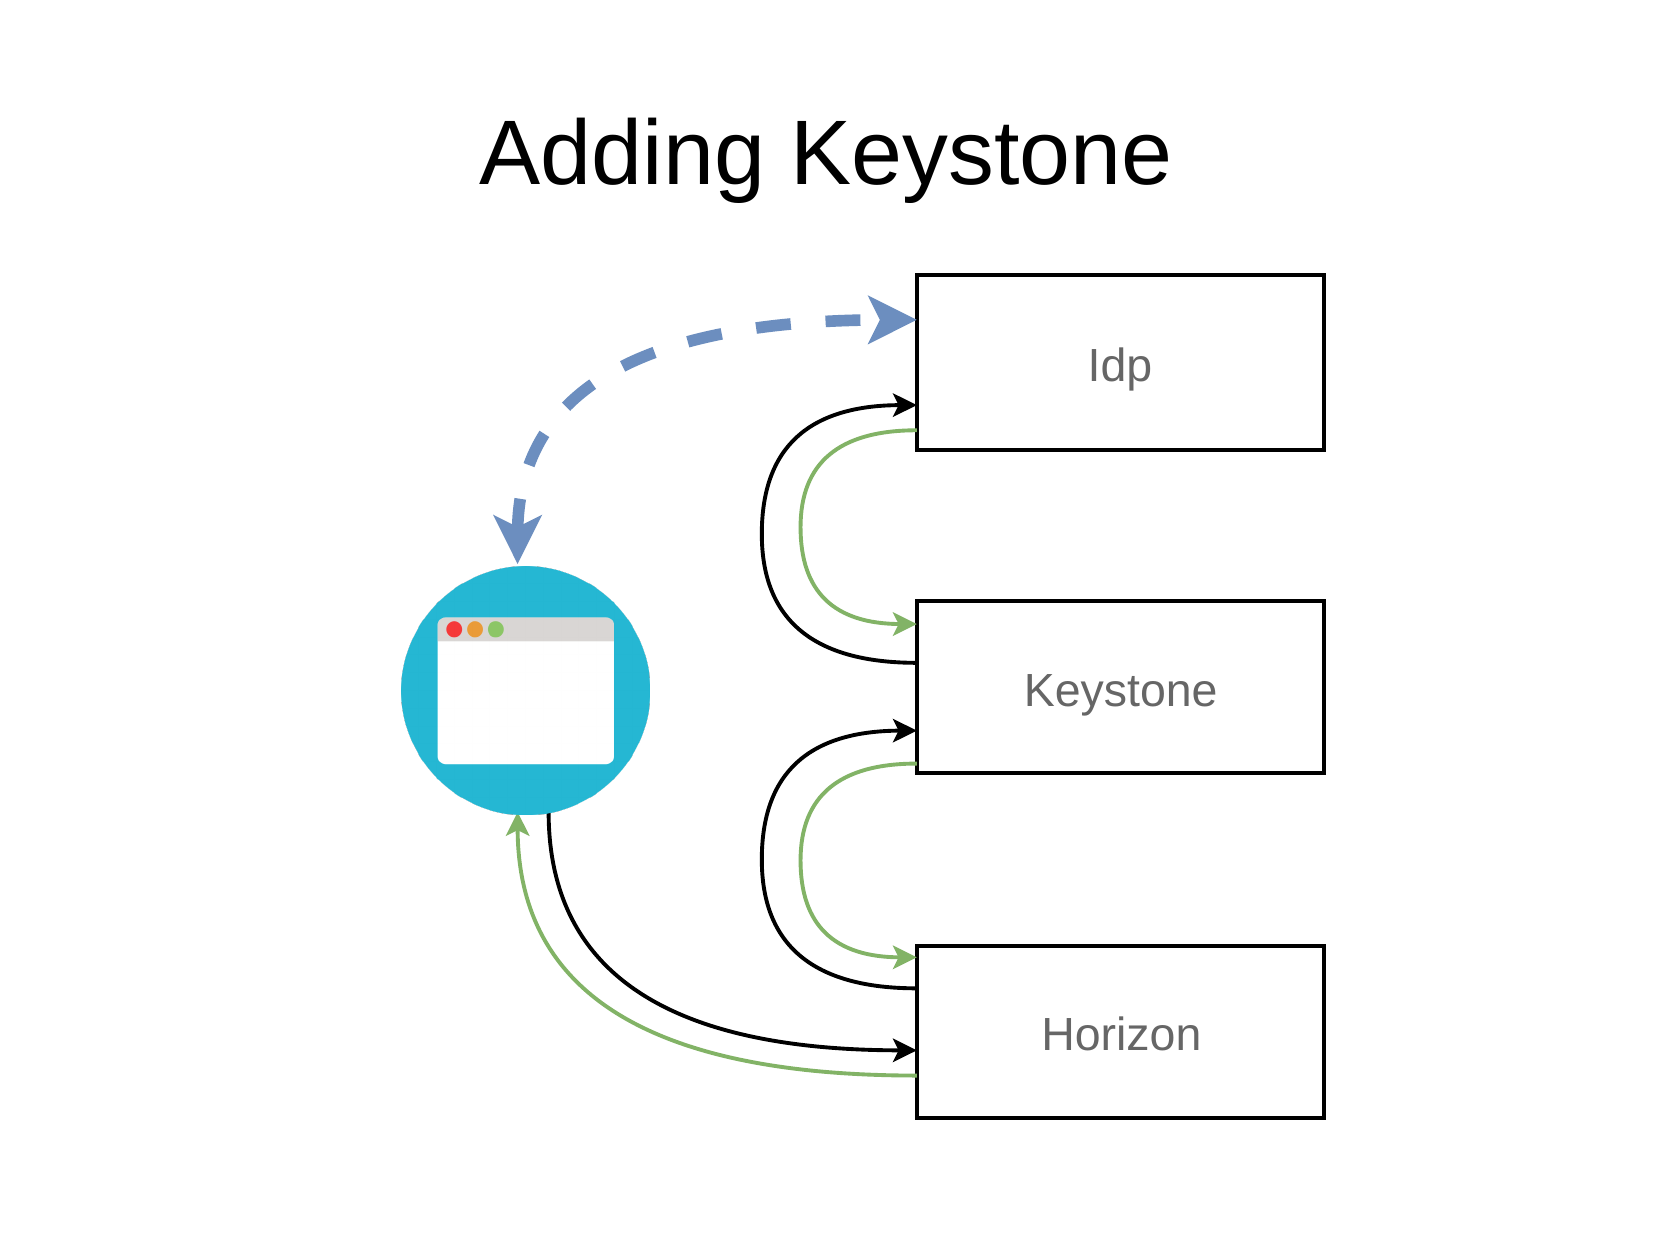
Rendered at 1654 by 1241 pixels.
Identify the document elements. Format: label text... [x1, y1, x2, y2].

picture [389, 269, 1330, 1123]
title Adding Keystone [82, 49, 1571, 257]
